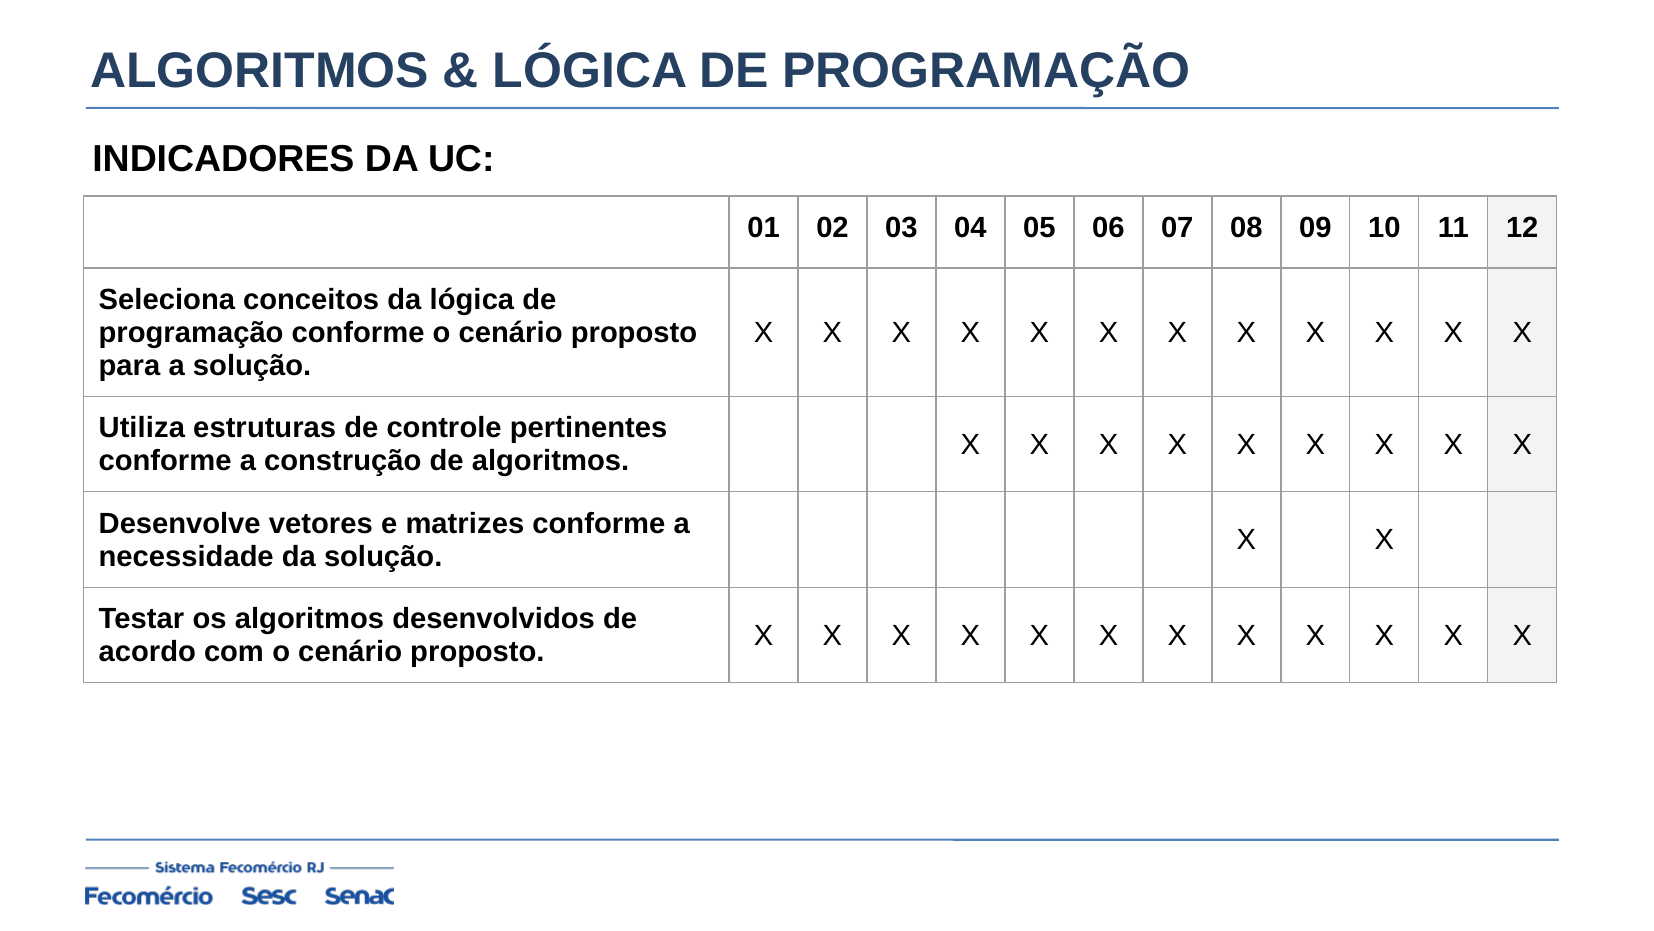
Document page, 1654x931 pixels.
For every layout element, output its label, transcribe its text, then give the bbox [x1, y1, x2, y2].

table_cell X [1144, 397, 1211, 491]
table_cell X [937, 397, 1004, 491]
table_cell X [1419, 397, 1487, 491]
table_cell [799, 397, 866, 491]
table_cell X [937, 588, 1004, 682]
table_cell Seleciona conceitos da lógica de programação conforme o cenário proposto para a solução. [84, 269, 728, 396]
table_cell X [1075, 269, 1142, 396]
table_cell [868, 492, 935, 587]
table_header 01 [730, 197, 797, 267]
table_cell X [730, 269, 797, 396]
table_cell X [1419, 588, 1487, 682]
table_cell X [1350, 492, 1418, 587]
table_cell [1282, 492, 1349, 587]
table_cell [1144, 492, 1211, 587]
table_cell X [1282, 269, 1349, 396]
table_cell X [1144, 269, 1211, 396]
table_cell X [1075, 397, 1142, 491]
table_header 10 [1350, 197, 1418, 267]
table_header 09 [1282, 197, 1349, 267]
text_box ALGORITMOS & LÓGICA DE PROGRAMAÇÃO [90, 32, 1564, 104]
table_header [84, 197, 728, 267]
table_cell X [730, 588, 797, 682]
table_cell [868, 397, 935, 491]
table_cell X [1350, 397, 1418, 491]
table_header 07 [1144, 197, 1211, 267]
table_cell X [1006, 269, 1073, 396]
table_cell X [1350, 588, 1418, 682]
table_cell [937, 492, 1004, 587]
table_cell Desenvolve vetores e matrizes conforme a necessidade da solução. [84, 492, 728, 587]
table_cell X [1075, 588, 1142, 682]
table_header 12 [1488, 197, 1556, 267]
table_cell X [1213, 588, 1280, 682]
table_cell [1006, 492, 1073, 587]
table_cell X [868, 588, 935, 682]
table_cell X [1282, 397, 1349, 491]
table_cell [1488, 492, 1556, 587]
table_cell [1075, 492, 1142, 587]
table_header 05 [1006, 197, 1073, 267]
text_box INDICADORES DA UC: [77, 112, 1564, 836]
table_cell [730, 492, 797, 587]
table_cell X [1006, 588, 1073, 682]
table_header 03 [868, 197, 935, 267]
table_cell X [1419, 269, 1487, 396]
table_cell [799, 492, 866, 587]
table_header 04 [937, 197, 1004, 267]
table_cell X [799, 269, 866, 396]
table_cell X [868, 269, 935, 396]
table_cell X [1282, 588, 1349, 682]
table_cell X [1213, 492, 1280, 587]
table_header 06 [1075, 197, 1142, 267]
table_cell X [799, 588, 866, 682]
table_cell X [1144, 588, 1211, 682]
table_cell [730, 397, 797, 491]
table_cell X [1488, 397, 1556, 491]
table_cell X [1488, 269, 1556, 396]
table_cell X [1006, 397, 1073, 491]
table_cell X [1213, 397, 1280, 491]
table_cell X [1488, 588, 1556, 682]
table_cell X [1350, 269, 1418, 396]
table_header 02 [799, 197, 866, 267]
table_cell X [937, 269, 1004, 396]
table_cell Utiliza estruturas de controle pertinentes conforme a construção de algoritmos. [84, 397, 728, 491]
table_cell Testar os algoritmos desenvolvidos de acordo com o cenário proposto. [84, 588, 728, 682]
table_header 08 [1213, 197, 1280, 267]
table_header 11 [1419, 197, 1487, 267]
picture [62, 845, 416, 921]
table_cell [1419, 492, 1487, 587]
table_cell X [1213, 269, 1280, 396]
